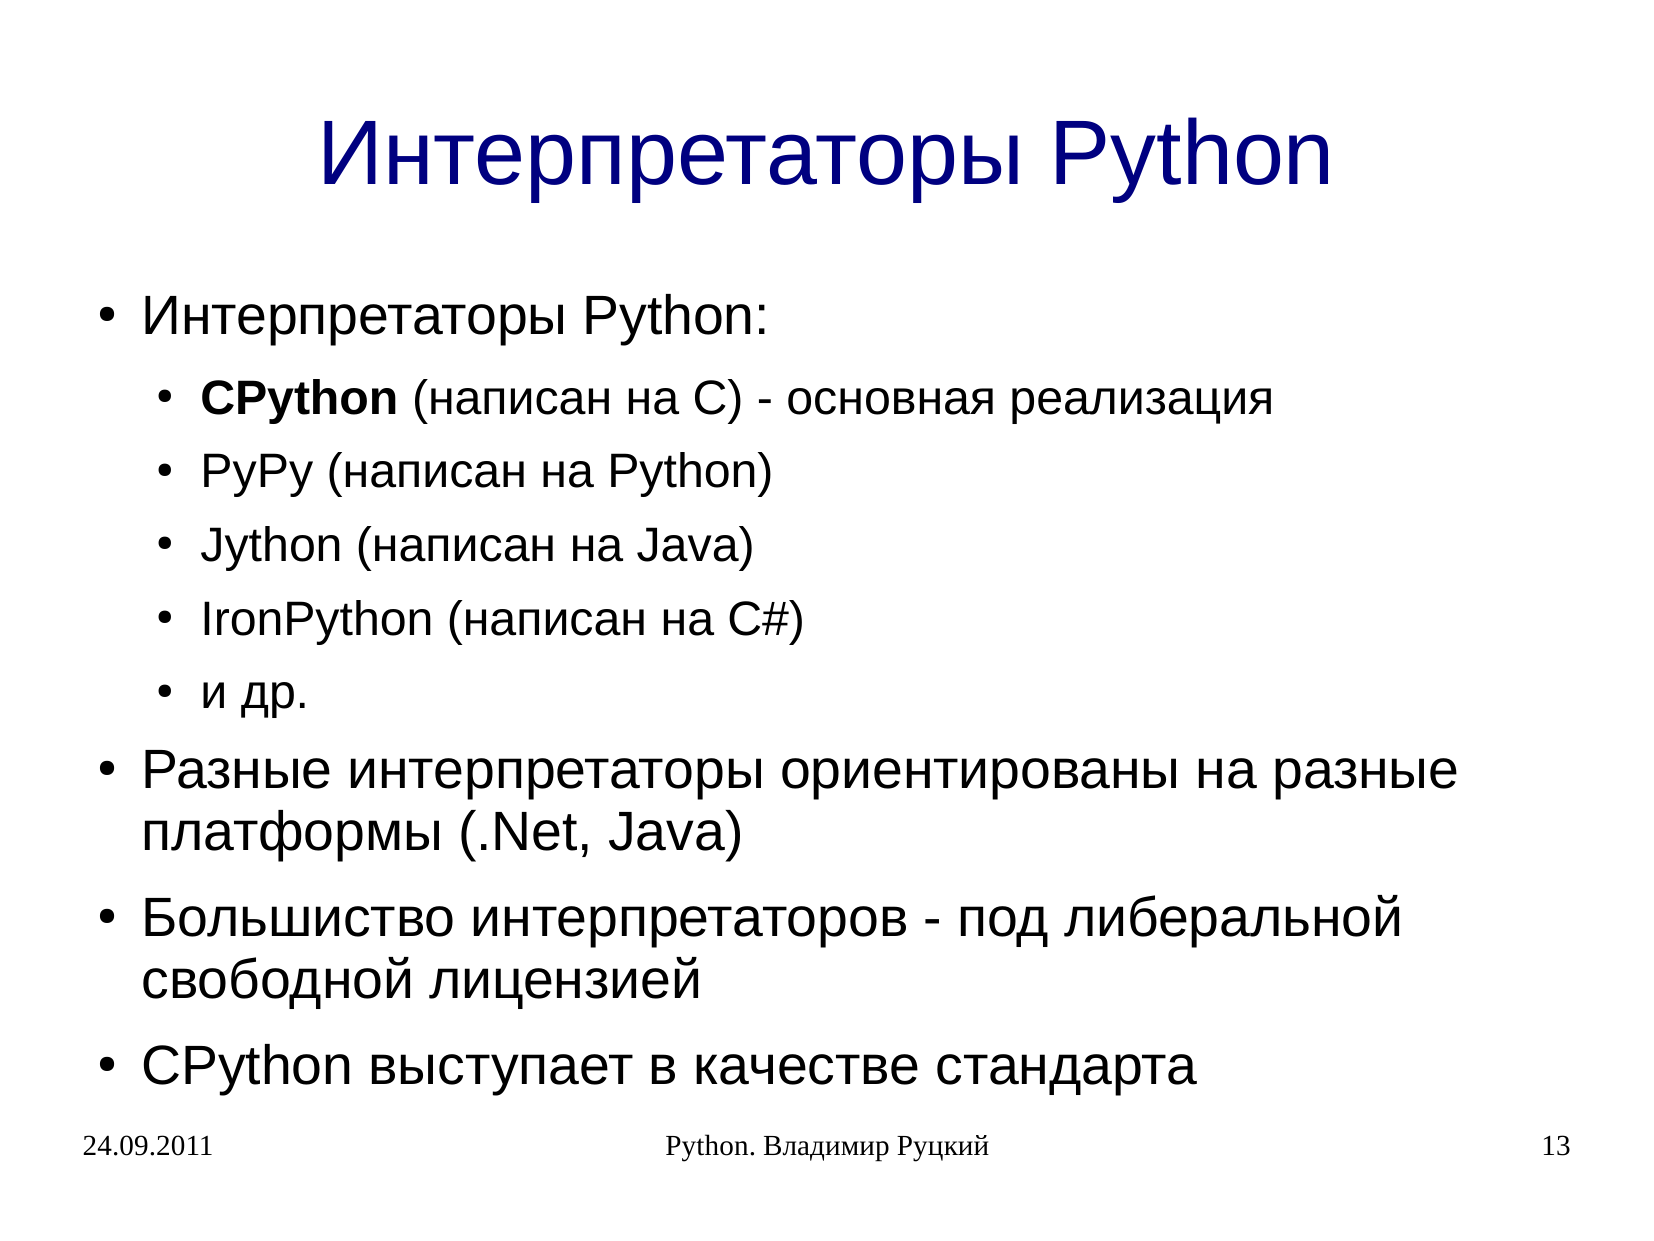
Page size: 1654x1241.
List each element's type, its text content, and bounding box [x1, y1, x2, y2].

list Интерпретаторы Python: CPython (написан на C) - основная реализация PyPy (написан на Python) Jython (написан на Java) IronPython (написан на C#) и др. Разные интерпретаторы ориентированы на разные платформы (.Net, Java) Большиство интерпретаторов - под либеральной свободной лицензией CPython выступает в качестве стандарта [82, 284, 1571, 1103]
title Интерпретаторы Python [82, 49, 1571, 257]
